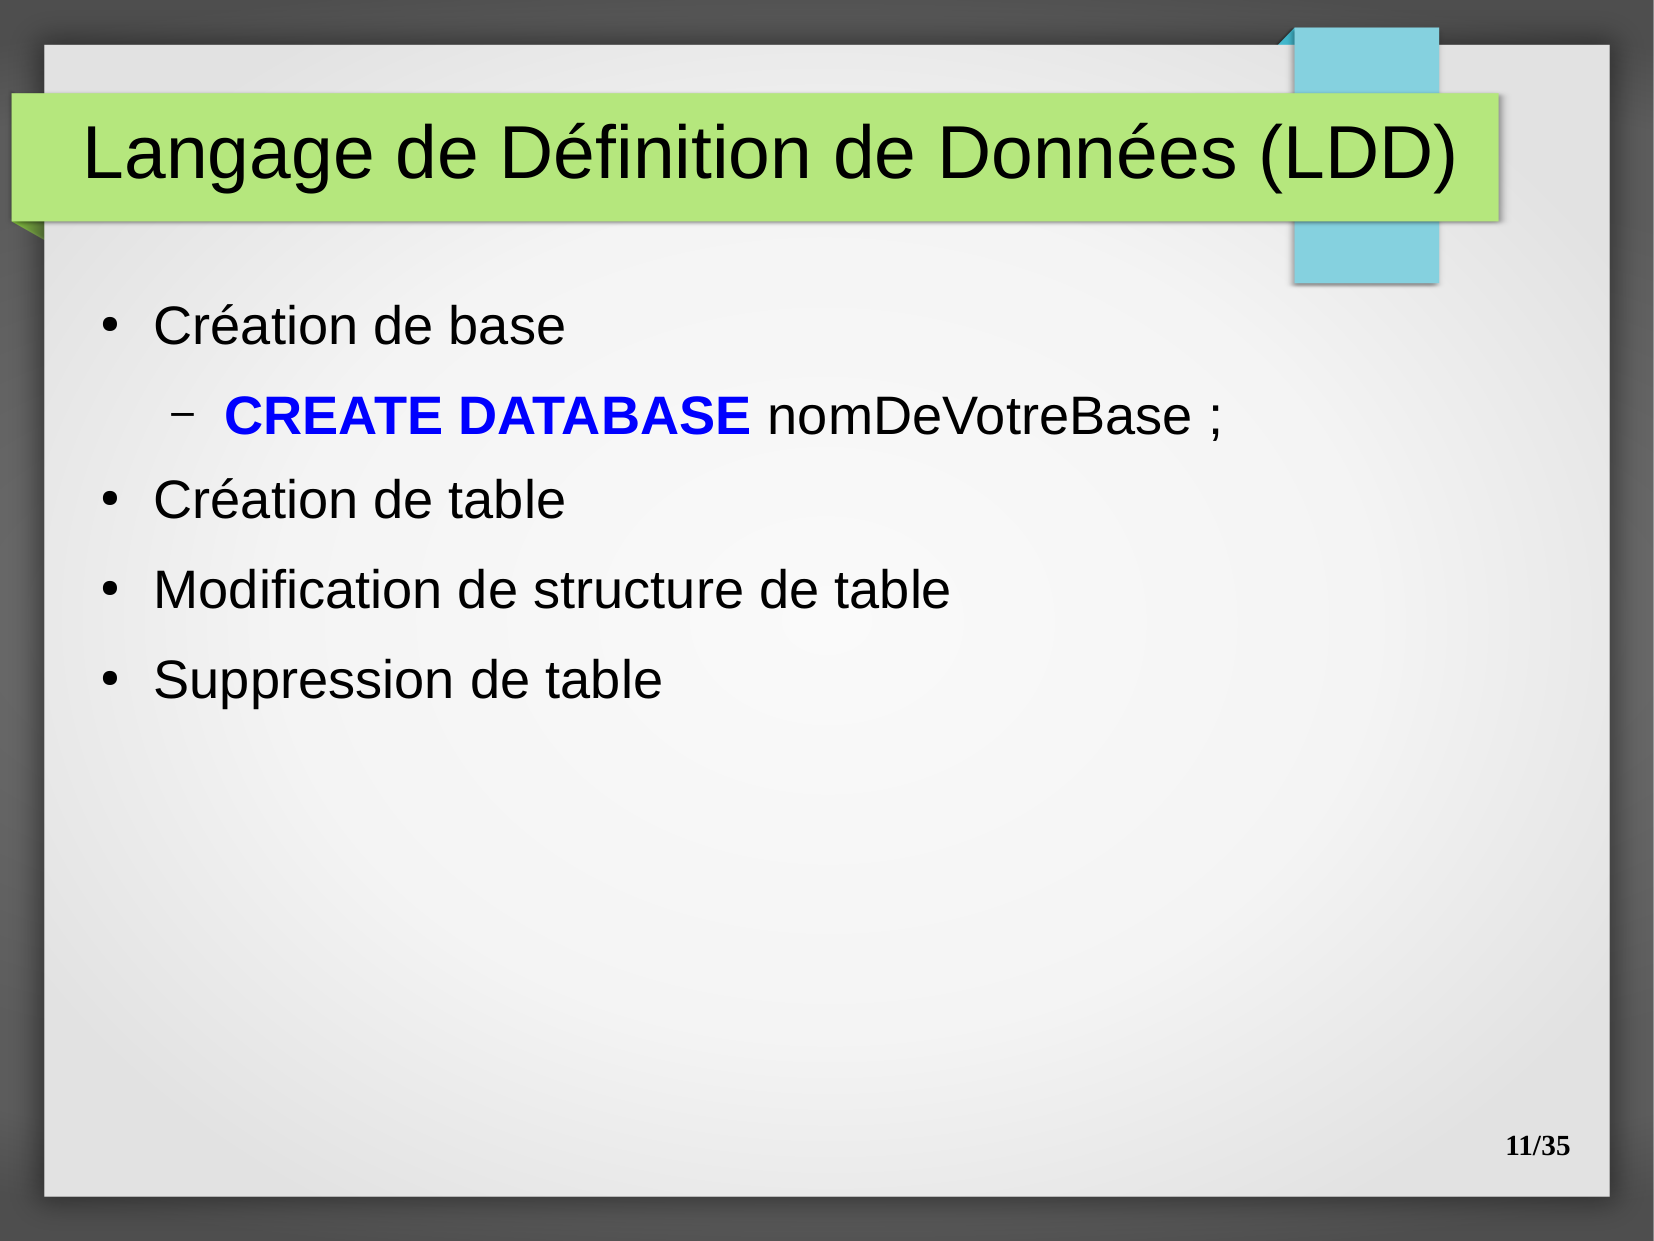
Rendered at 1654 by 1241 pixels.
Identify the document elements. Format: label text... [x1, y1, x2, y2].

picture [0, 0, 1654, 1241]
list Création de base CREATE DATABASE nomDeVotreBase ; Création de table Modification de structure de table Suppression de table [82, 295, 1571, 1015]
title Langage de Définition de Données (LDD) [82, 49, 1571, 257]
